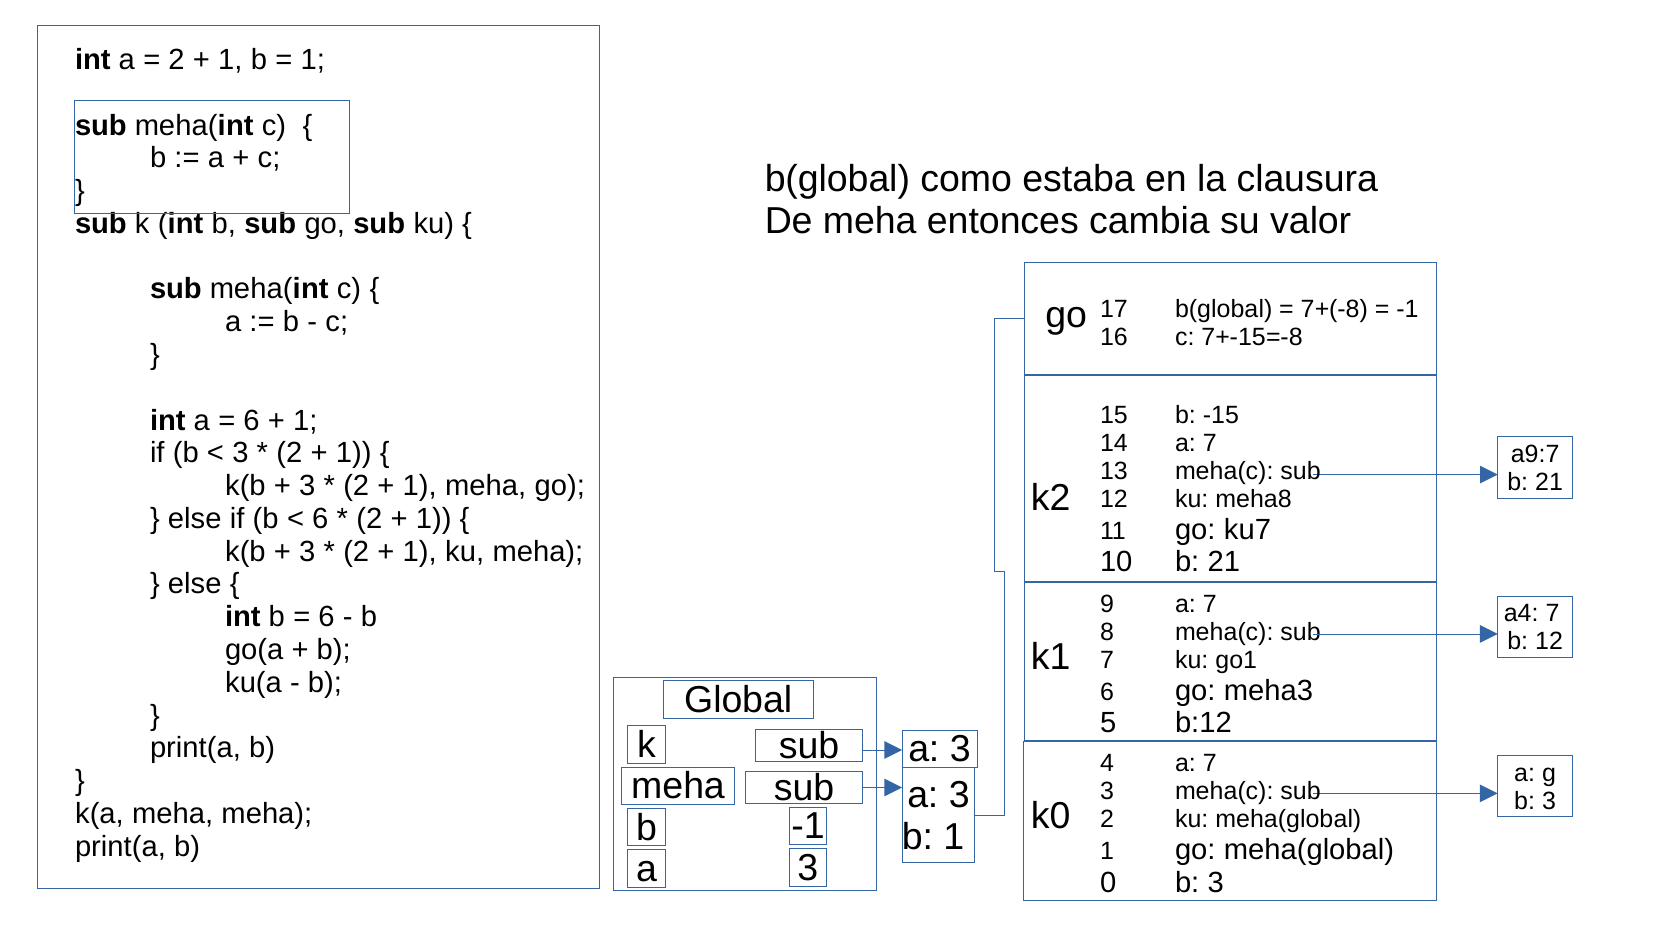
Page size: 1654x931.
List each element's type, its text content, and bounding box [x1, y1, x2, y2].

text_box a9:7 b: 21 [1497, 436, 1573, 499]
text_box k2 [1016, 468, 1085, 526]
subtitle int a = 2 + 1, b = 1; sub meha(int c) { b := a + c; } sub k (int b, sub go, sub ku) { sub meha(int c) { a := b - c; } int a = 6 + 1; if (b < 3 * (2 + 1)) { k(b + 3 * (2 + 1), meha, go); } else if (b < 6 * (2 + 1)) { k(b + 3 * (2 + 1), ku, meha); } else { int b = 6 - b go(a + b); ku(a - b); } print(a, b) } k(a, meha, meha); print(a, b) [75, 43, 638, 863]
text_box b [627, 808, 666, 846]
subtitle int a = 2 + 1, b = 1; sub meha(int c) { b := a + c; } sub k (int b, sub go, sub ku) { sub meha(int c) { a := b - c; } int a = 6 + 1; if (b < 3 * (2 + 1)) { k(b + 3 * (2 + 1), meha, go); } else if (b < 6 * (2 + 1)) { k(b + 3 * (2 + 1), ku, meha); } else { int b = 6 - b go(a + b); ku(a - b); } print(a, b) } k(a, meha, meha); print(a, b) [75, 101, 349, 213]
text_box sub [755, 729, 863, 762]
text_box k1 [1016, 628, 1086, 685]
text_box k [627, 725, 666, 764]
text_box 9 a: 7 8 meha(c): sub 7 ku: go1 6 go: meha3 5 b:12 [1085, 586, 1409, 741]
text_box meha [621, 767, 735, 805]
text_box 4 a: 7 3 meha(c): sub 2 ku: meha(global) 1 go: meha(global) 0 b: 3 [1085, 741, 1437, 916]
text_box Global [663, 680, 814, 719]
text_box a: g b: 3 [1497, 755, 1573, 817]
text_box a: 3 [902, 730, 978, 768]
text_box a: 3 b: 1 [902, 767, 975, 863]
text_box 3 [789, 848, 827, 887]
text_box go [1030, 286, 1102, 343]
text_box sub [745, 771, 863, 804]
text_box b(global) como estaba en la clausura De meha entonces cambia su valor [750, 150, 1404, 249]
text_box a [627, 849, 666, 888]
text_box 15 b: -15 14 a: 7 13 meha(c): sub 12 ku: meha8 11 go: ku7 10 b: 21 [1085, 393, 1409, 586]
text_box a4: 7 b: 12 [1497, 596, 1573, 658]
text_box -1 [789, 807, 827, 845]
text_box k0 [1015, 787, 1085, 845]
text_box 17 b(global) = 7+(-8) = -1 16 c: 7+-15=-8 [1085, 287, 1437, 386]
